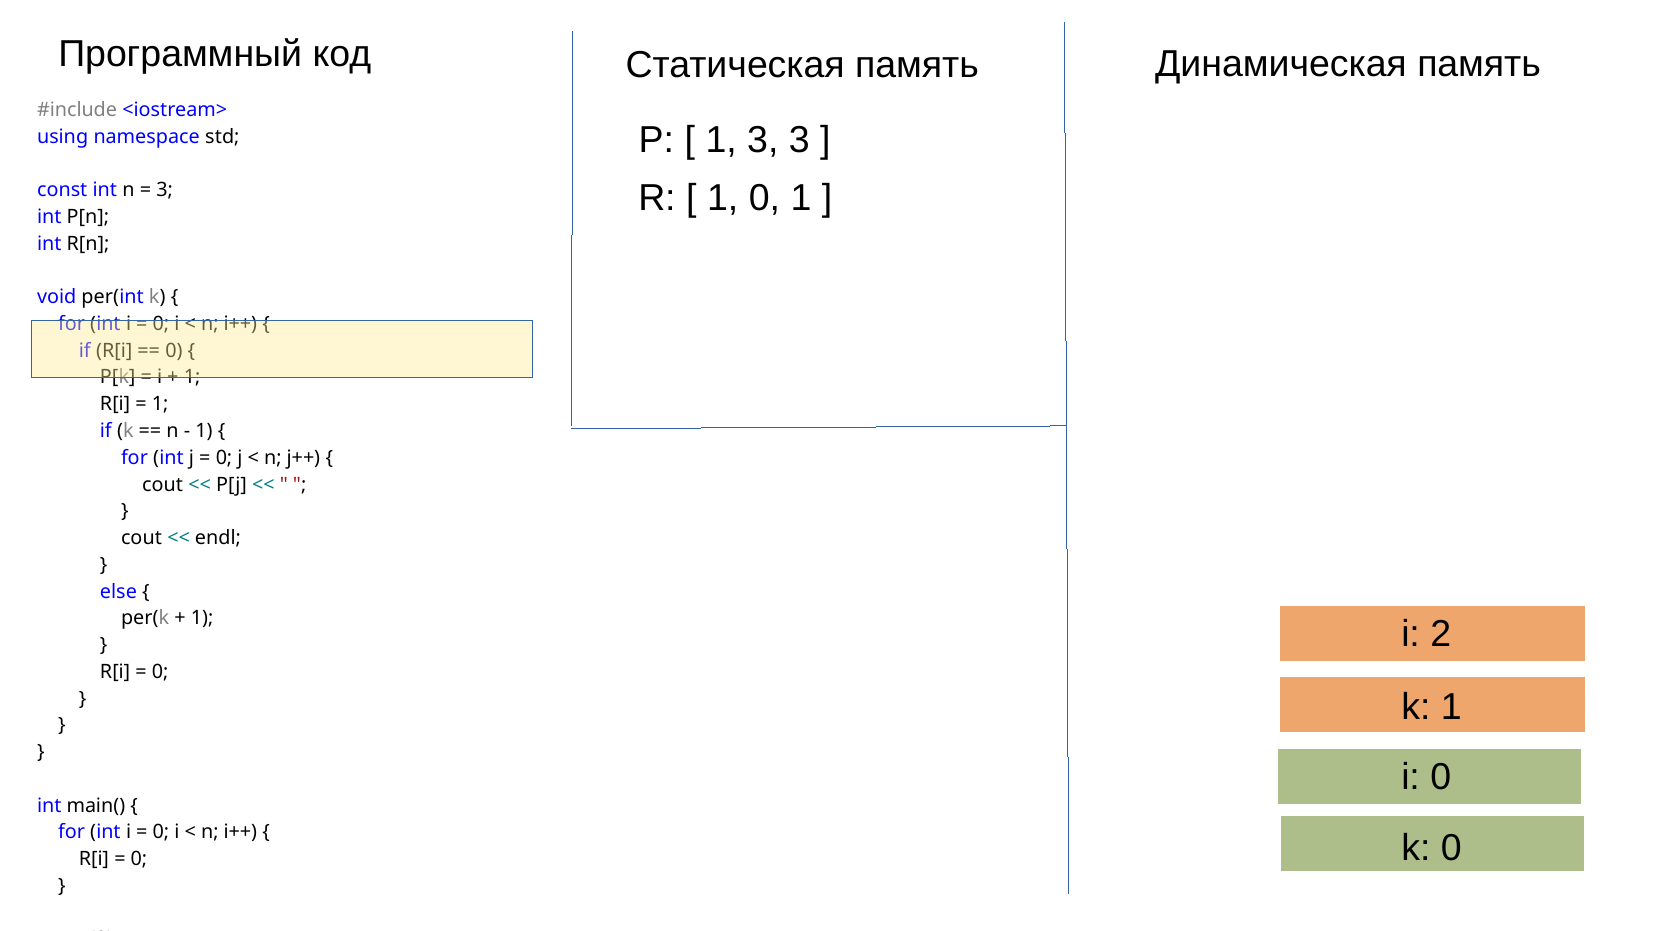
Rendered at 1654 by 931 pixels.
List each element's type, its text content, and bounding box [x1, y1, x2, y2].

text_box R: [ 1, 0, 1 ] [623, 169, 848, 227]
text_box Динамическая память [1140, 34, 1557, 92]
text_box [1279, 814, 1587, 874]
text_box [31, 320, 533, 378]
text_box [1277, 674, 1587, 734]
text_box Программный код [43, 25, 387, 83]
text_box #include <iostream> using namespace std; const int n = 3; int P[n]; int R[n]; void per(int k) { for (int i = 0; i < n; i++) { if (R[i] == 0) { P[k] = i + 1; R[i] = 1; if (k == n - 1) { for (int j = 0; j < n; j++) { cout << P[j] << " "; } cout << endl; } else { per(k + 1); } R[i] = 0; } } } int main() { for (int i = 0; i < n; i++) { R[i] = 0; } per(0); return 0; } [22, 88, 570, 907]
text_box [1276, 746, 1584, 806]
text_box i: 2 [1386, 605, 1467, 662]
text_box P: [ 1, 3, 3 ] [623, 111, 846, 168]
text_box [1277, 604, 1587, 664]
text_box k: 1 [1386, 678, 1477, 736]
text_box i: 0 [1386, 748, 1483, 806]
text_box k: 0 [1386, 819, 1483, 876]
text_box Статическая память [610, 35, 995, 93]
